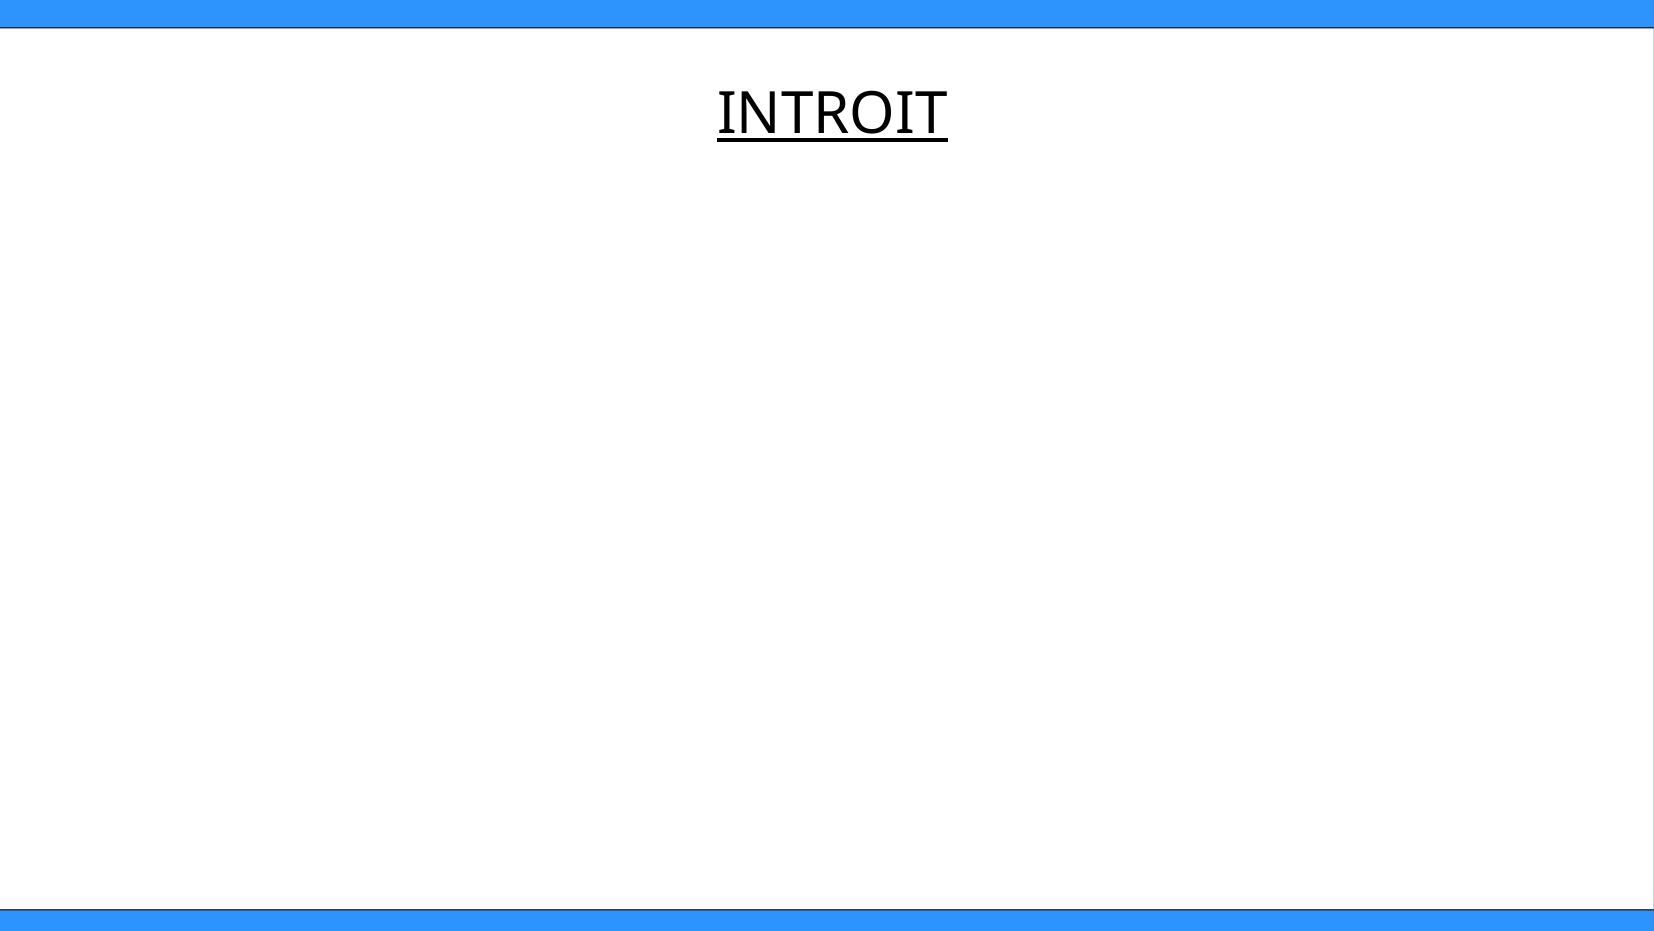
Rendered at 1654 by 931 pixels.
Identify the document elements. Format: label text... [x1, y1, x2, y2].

text_box INTROIT [105, 63, 1561, 156]
picture [0, 0, 1654, 931]
